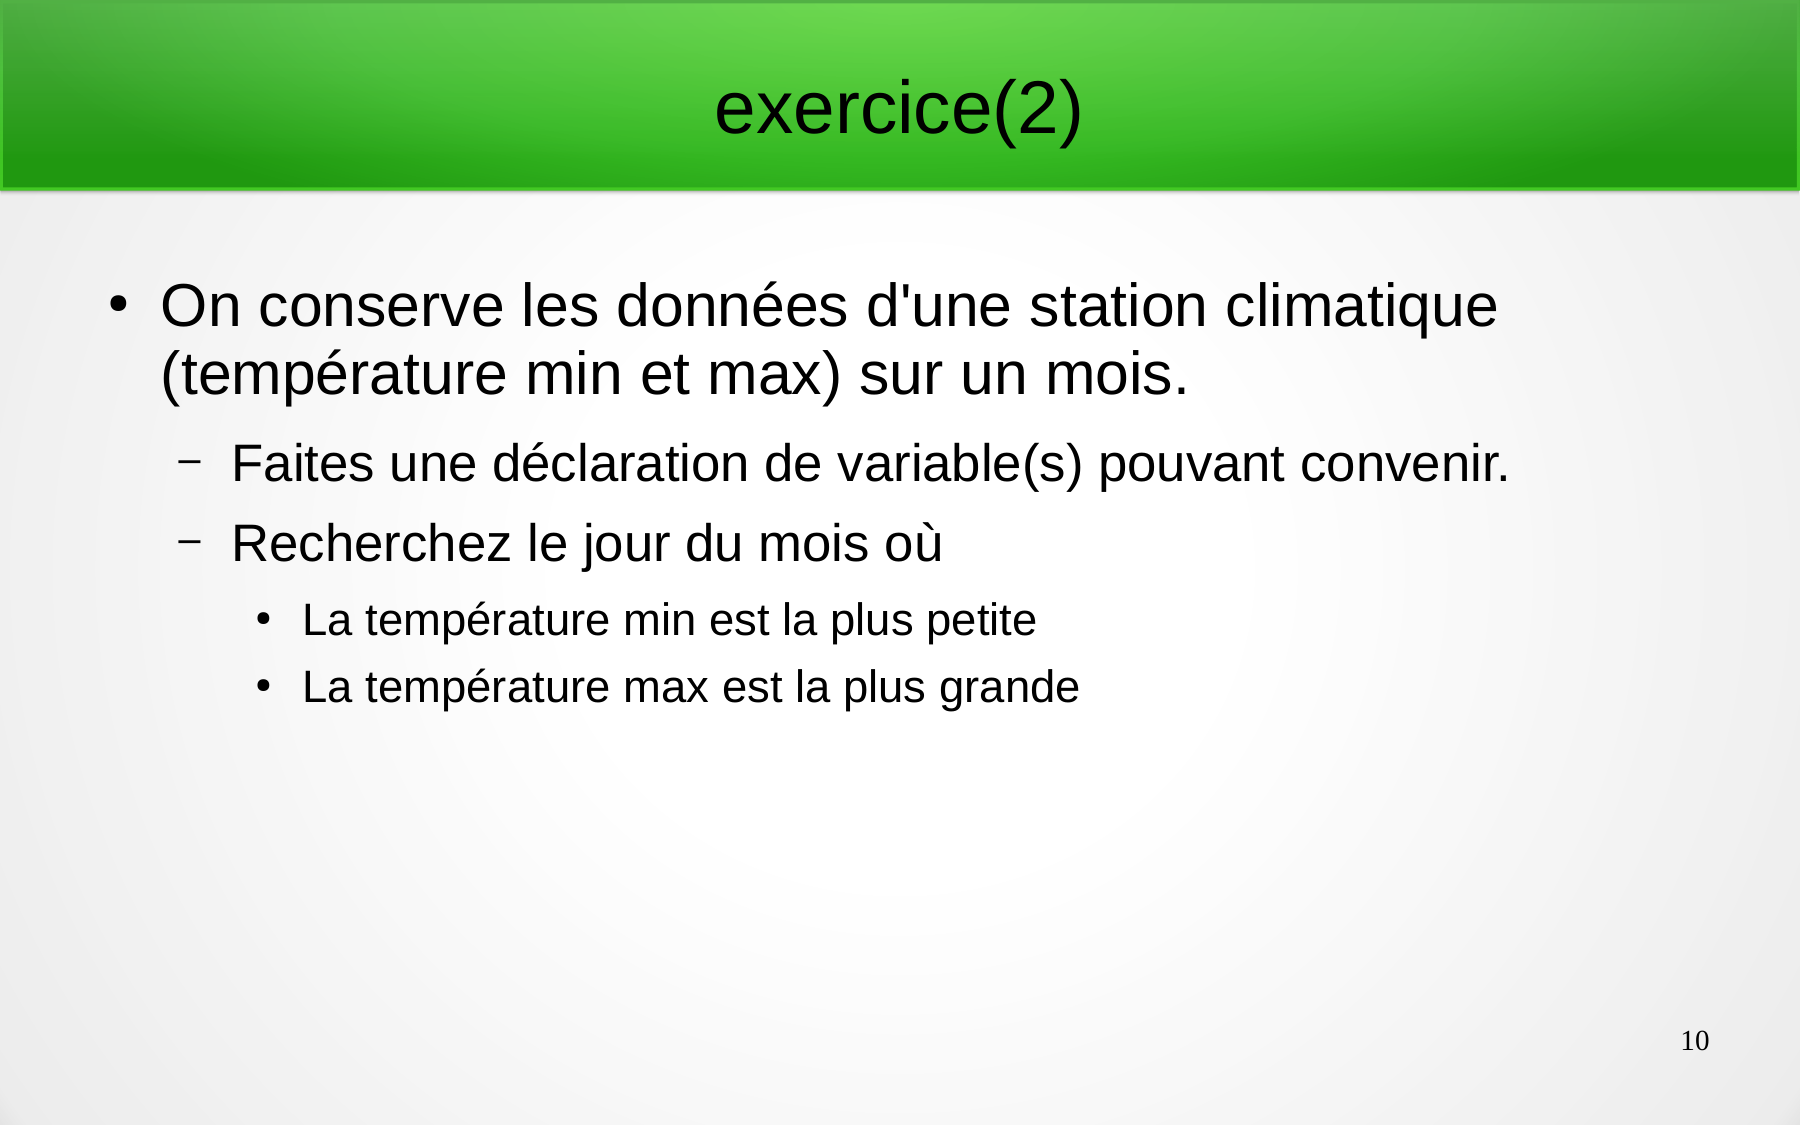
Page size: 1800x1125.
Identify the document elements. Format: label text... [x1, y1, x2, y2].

list On conserve les données d'une station climatique (température min et max) sur un mois. Faites une déclaration de variable(s) pouvant convenir. Recherchez le jour du mois où La température min est la plus petite La température max est la plus grande [90, 271, 1711, 924]
title exercice(2) [90, 42, 1711, 172]
